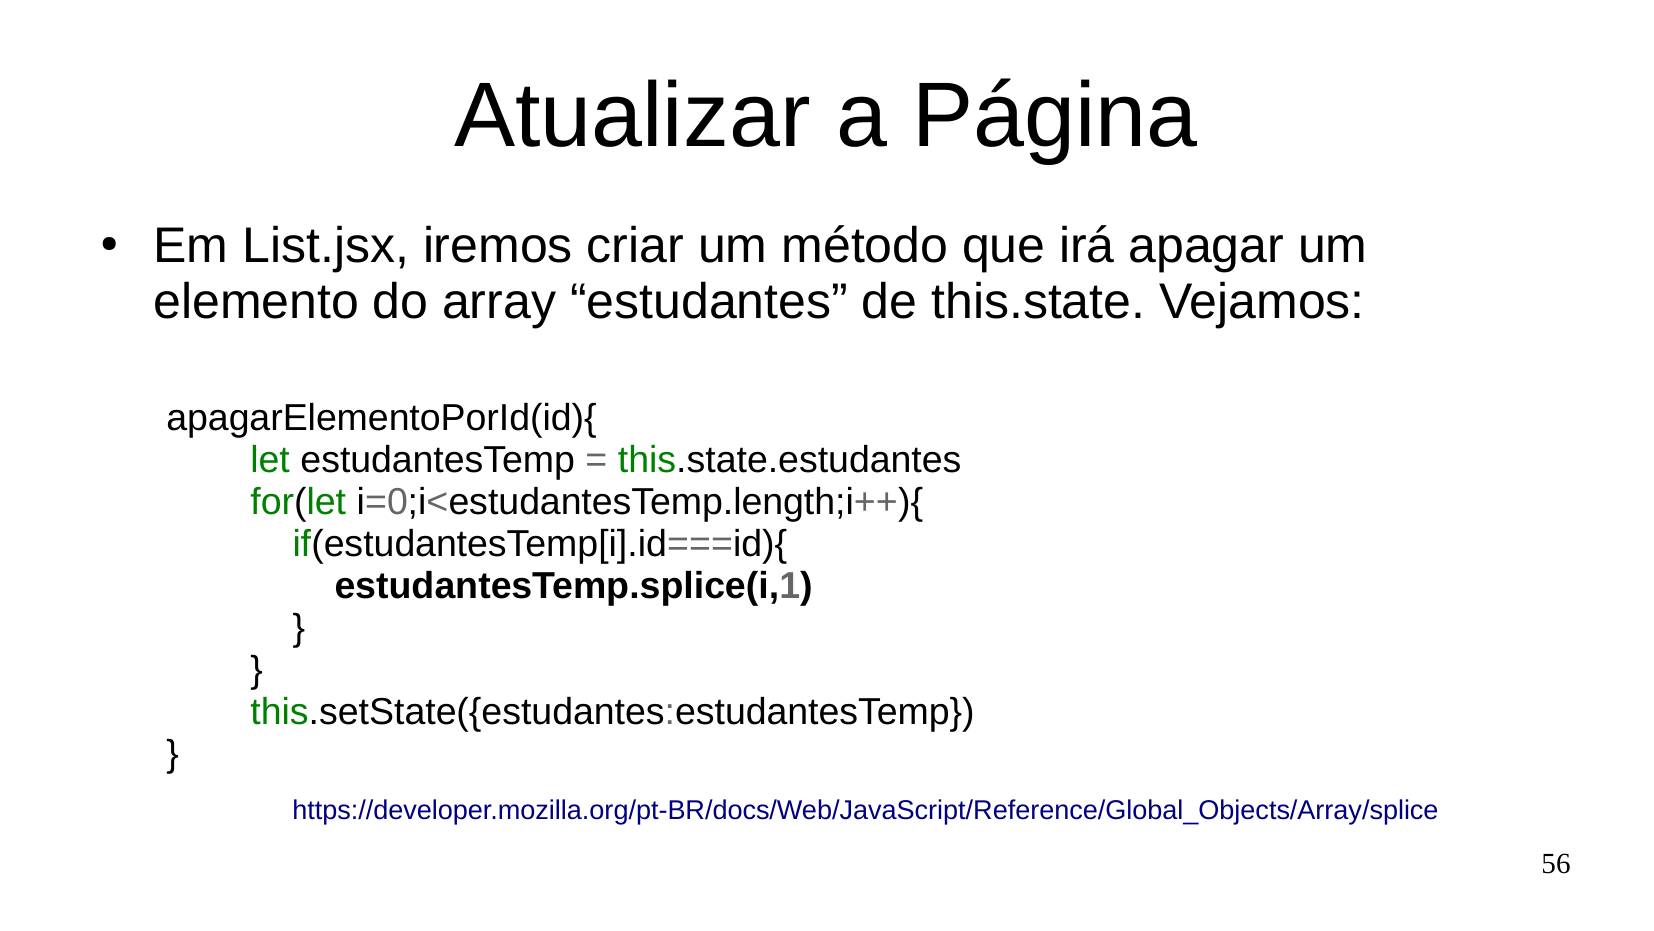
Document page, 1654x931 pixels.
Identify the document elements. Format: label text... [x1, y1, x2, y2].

text_box apagarElementoPorId(id){ let estudantesTemp = this.state.estudantes for(let i=0;i<estudantesTemp.length;i++){ if(estudantesTemp[i].id===id){ estudantesTemp.splice(i,1) } } this.setState({estudantes:estudantesTemp}) } [151, 389, 1339, 783]
text_box https://developer.mozilla.org/pt-BR/docs/Web/JavaScript/Reference/Global_Objects/Array/splice [277, 788, 1549, 864]
list Em List.jsx, iremos criar um método que irá apagar um elemento do array “estudantes” de this.state. Vejamos: [82, 217, 1571, 758]
title Atualizar a Página [82, 37, 1571, 193]
